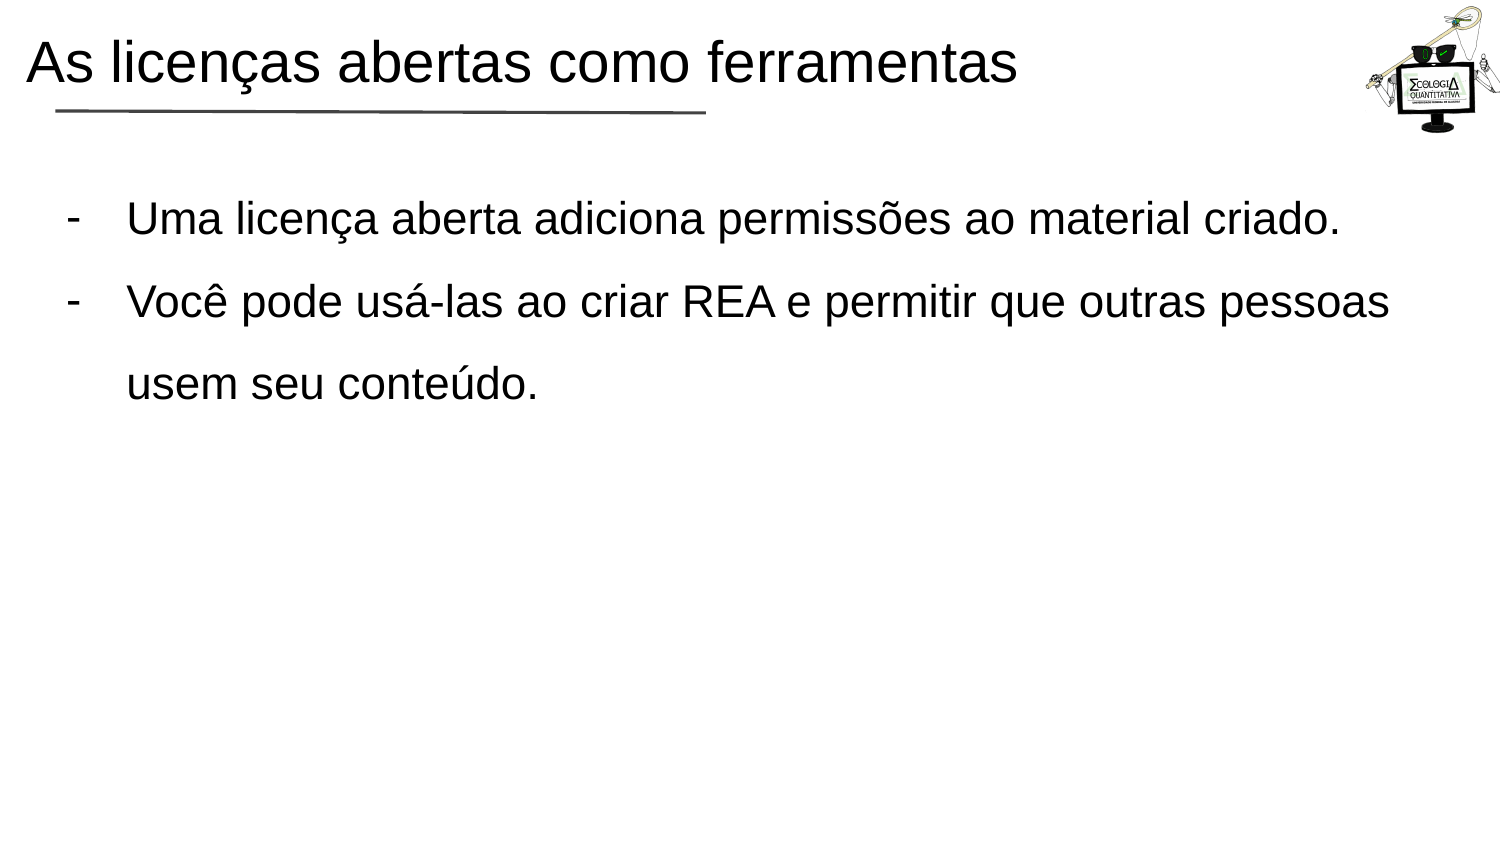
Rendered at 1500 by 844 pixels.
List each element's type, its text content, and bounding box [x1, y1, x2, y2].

text_box Uma licença aberta adiciona permissões ao material criado. Você pode usá-las ao criar REA e permitir que outras pessoas usem seu conteúdo. [36, 146, 1417, 566]
text_box As licenças abertas como ferramentas [11, 9, 1210, 117]
picture [1365, 3, 1500, 135]
